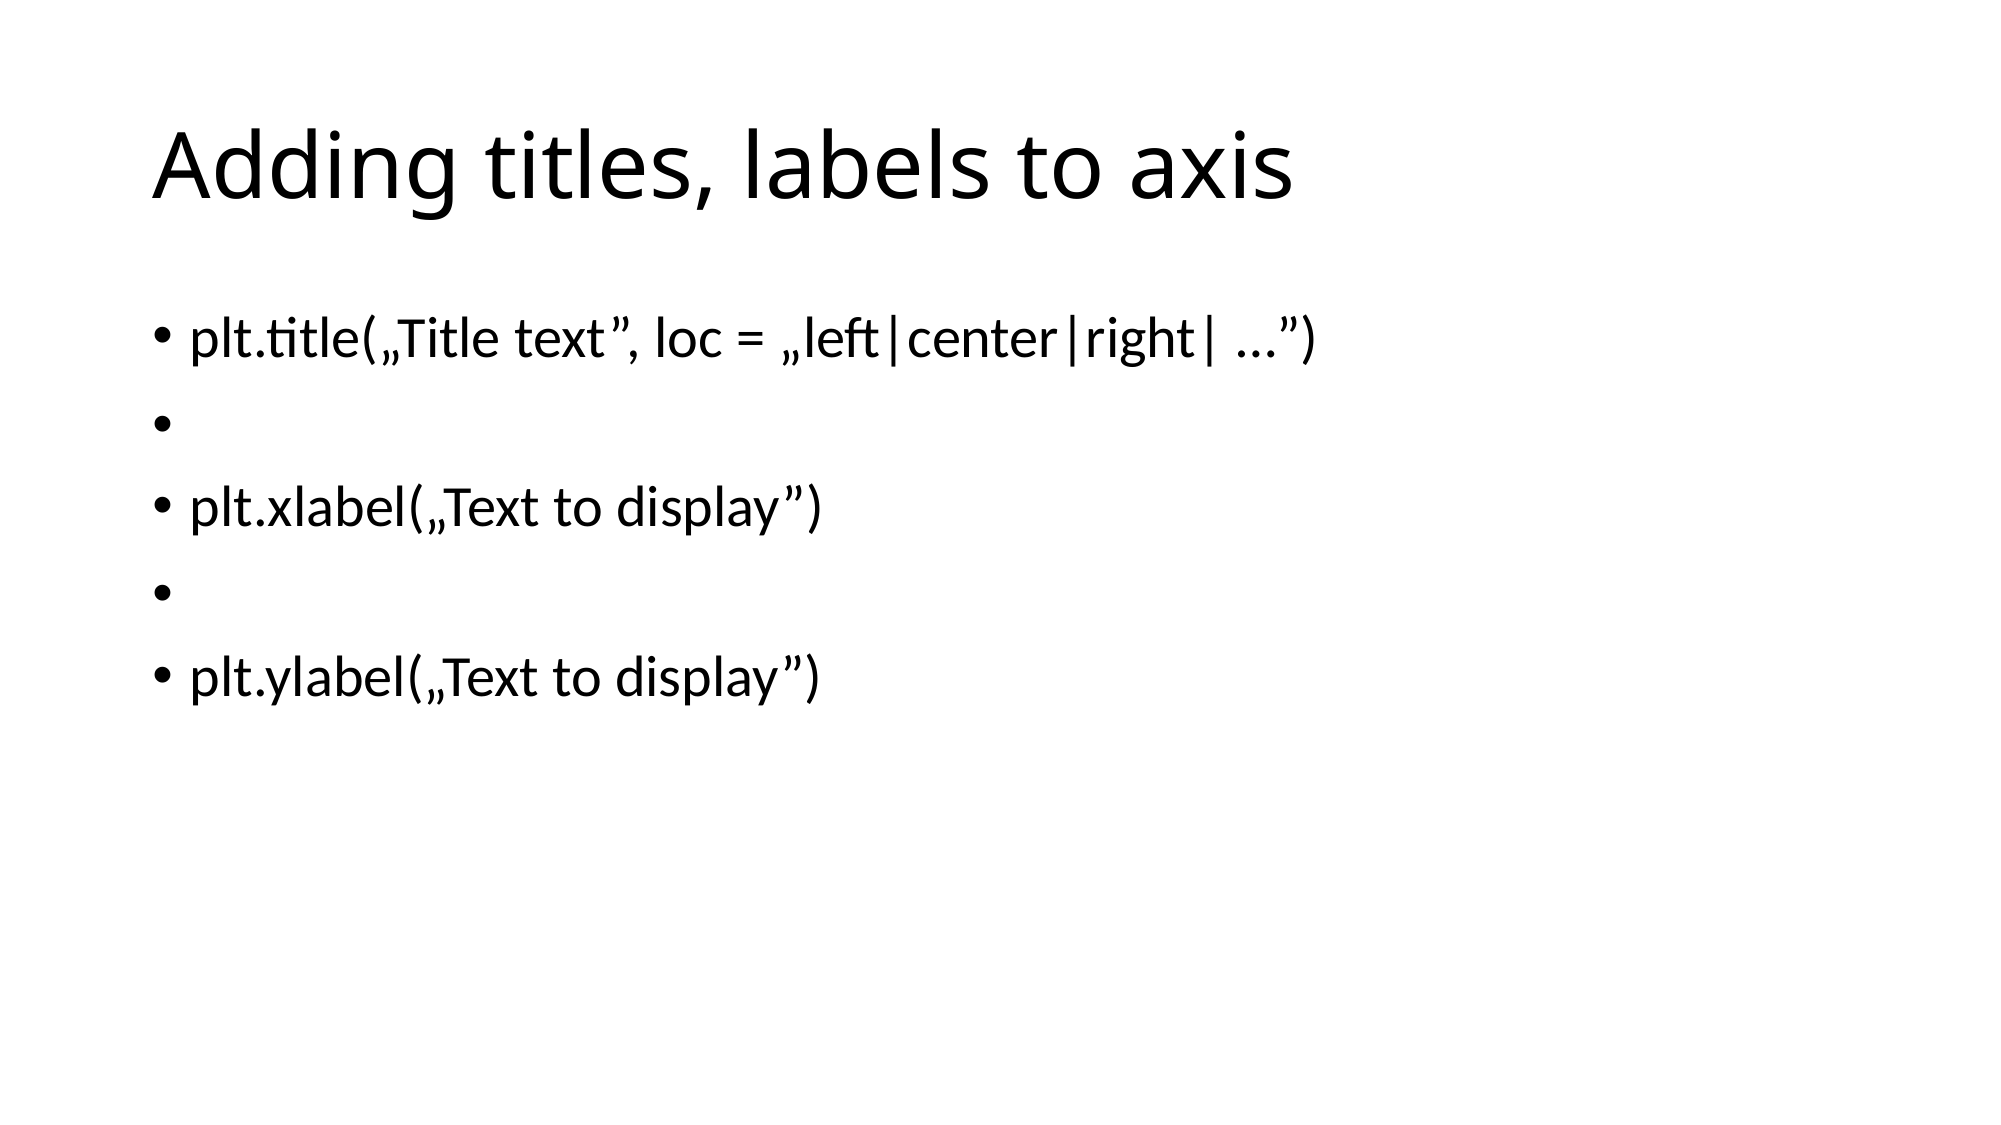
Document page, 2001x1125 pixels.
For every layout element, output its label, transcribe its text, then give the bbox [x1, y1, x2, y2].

title Adding titles, labels to axis [137, 59, 1863, 278]
list plt.title(„Title text”, loc = „left|center|right| …”) plt.xlabel(„Text to display”) plt.ylabel(„Text to display”) [137, 299, 1863, 1014]
